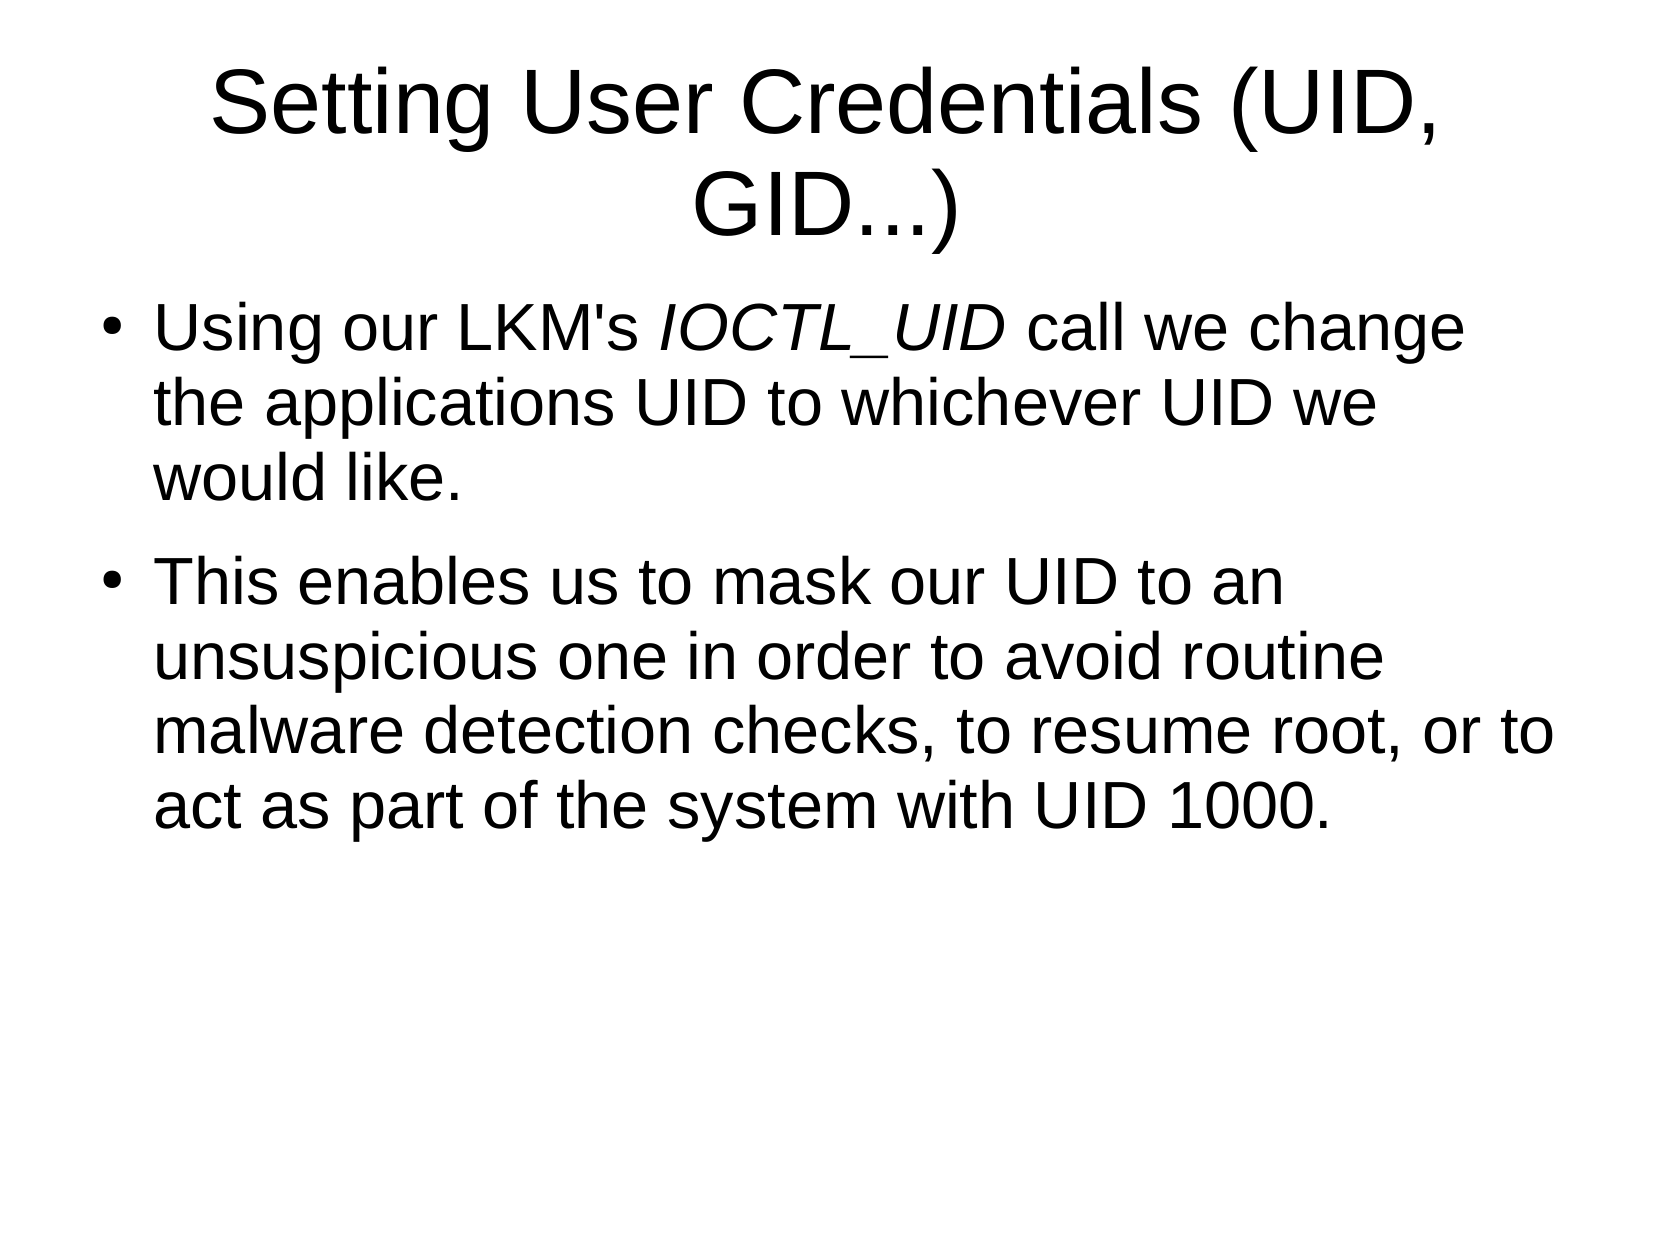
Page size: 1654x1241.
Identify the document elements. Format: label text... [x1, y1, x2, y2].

list Using our LKM's IOCTL_UID call we change the applications UID to whichever UID we would like. This enables us to mask our UID to an unsuspicious one in order to avoid routine malware detection checks, to resume root, or to act as part of the system with UID 1000. [82, 290, 1571, 1010]
title Setting User Credentials (UID, GID...) [82, 49, 1571, 257]
